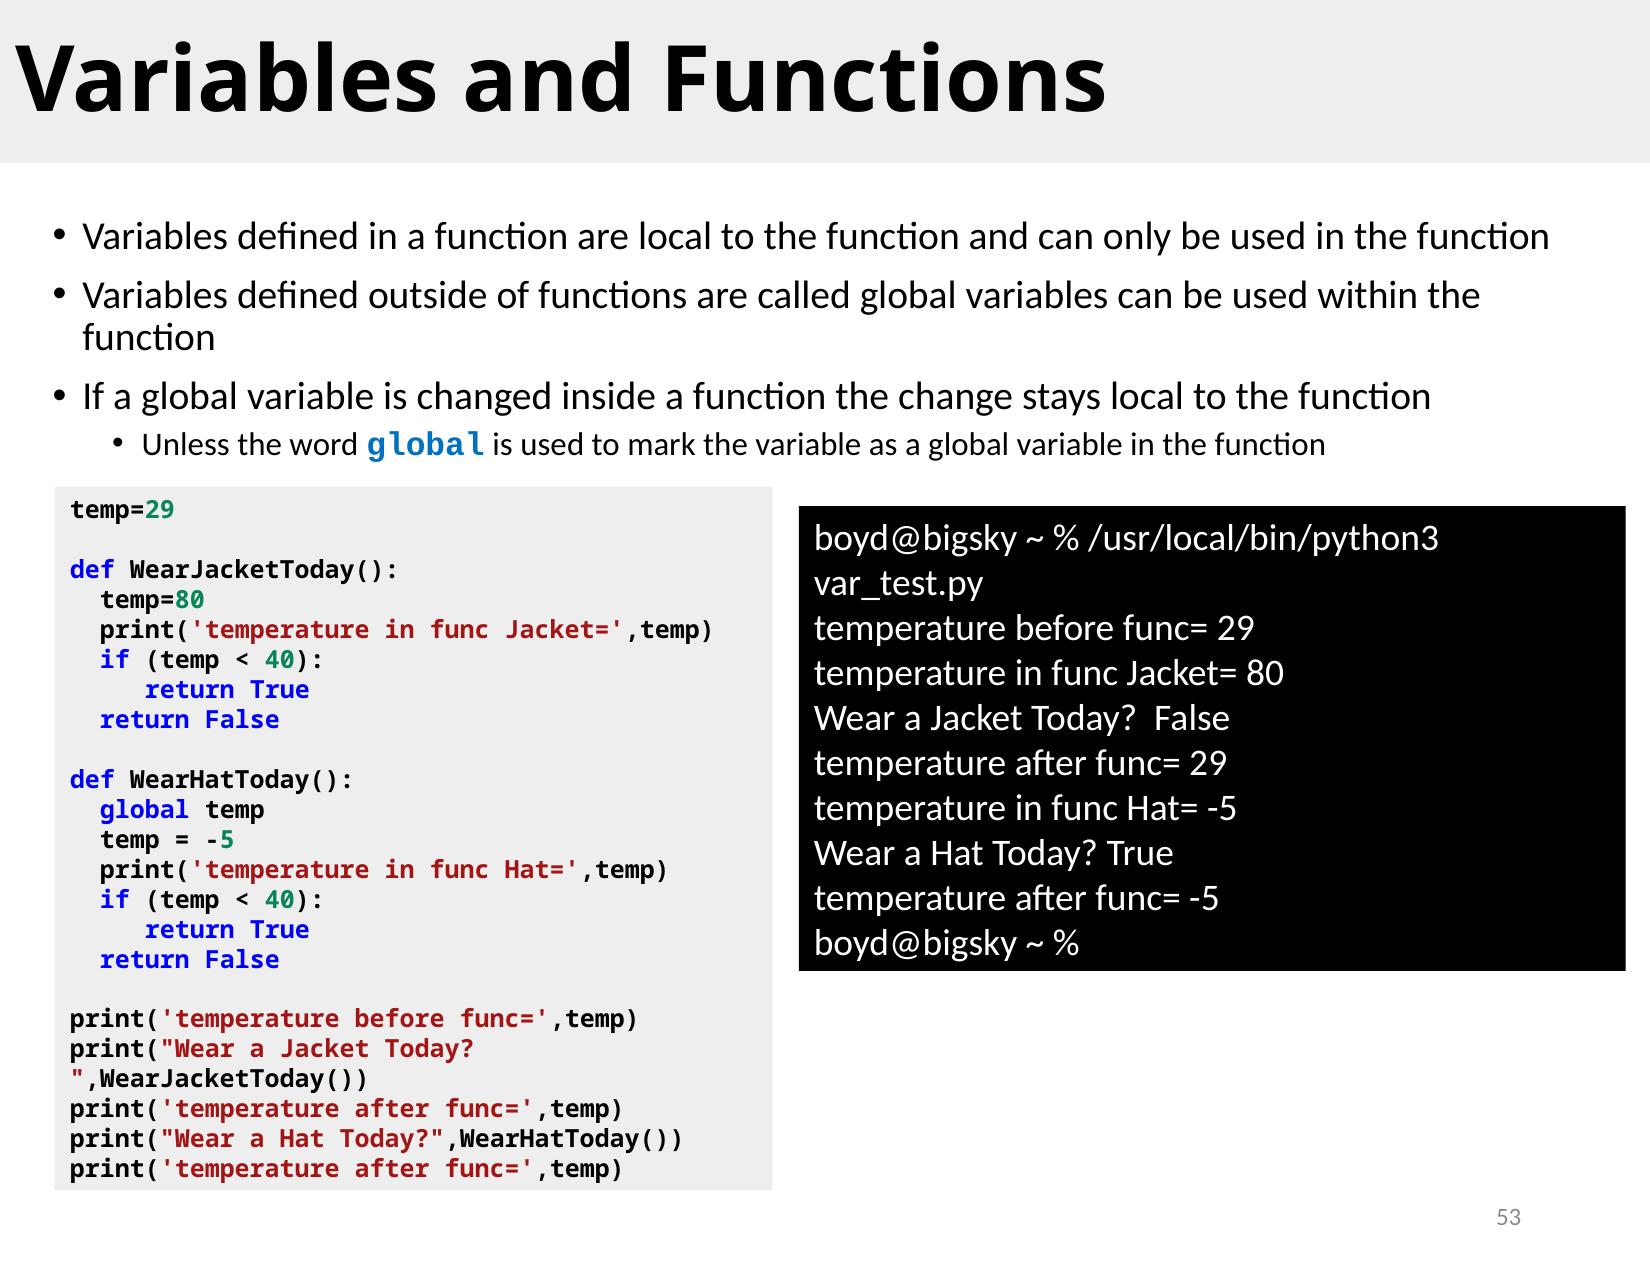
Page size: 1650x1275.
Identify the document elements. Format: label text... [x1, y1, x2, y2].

text_box temp=29 def WearJacketToday(): temp=80 print('temperature in func Jacket=',temp) if (temp < 40): return True return False def WearHatToday(): global temp temp = -5 print('temperature in func Hat=',temp) if (temp < 40): return True return False print('temperature before func=',temp) print("Wear a Jacket Today? ",WearJacketToday()) print('temperature after func=',temp) print("Wear a Hat Today?",WearHatToday()) print('temperature after func=',temp) [54, 486, 773, 1191]
text_box boyd@bigsky ~ % /usr/local/bin/python3 var_test.py temperature before func= 29 temperature in func Jacket= 80 Wear a Jacket Today? False temperature after func= 29 temperature in func Hat= -5 Wear a Hat Today? True temperature after func= -5 boyd@bigsky ~ % [798, 506, 1626, 971]
title Variables and Functions [0, 0, 1650, 163]
list Variables defined in a function are local to the function and can only be used in the function Variables defined outside of functions are called global variables can be used within the function If a global variable is changed inside a function the change stays local to the function Unless the word global is used to mark the variable as a global variable in the function [37, 207, 1595, 487]
